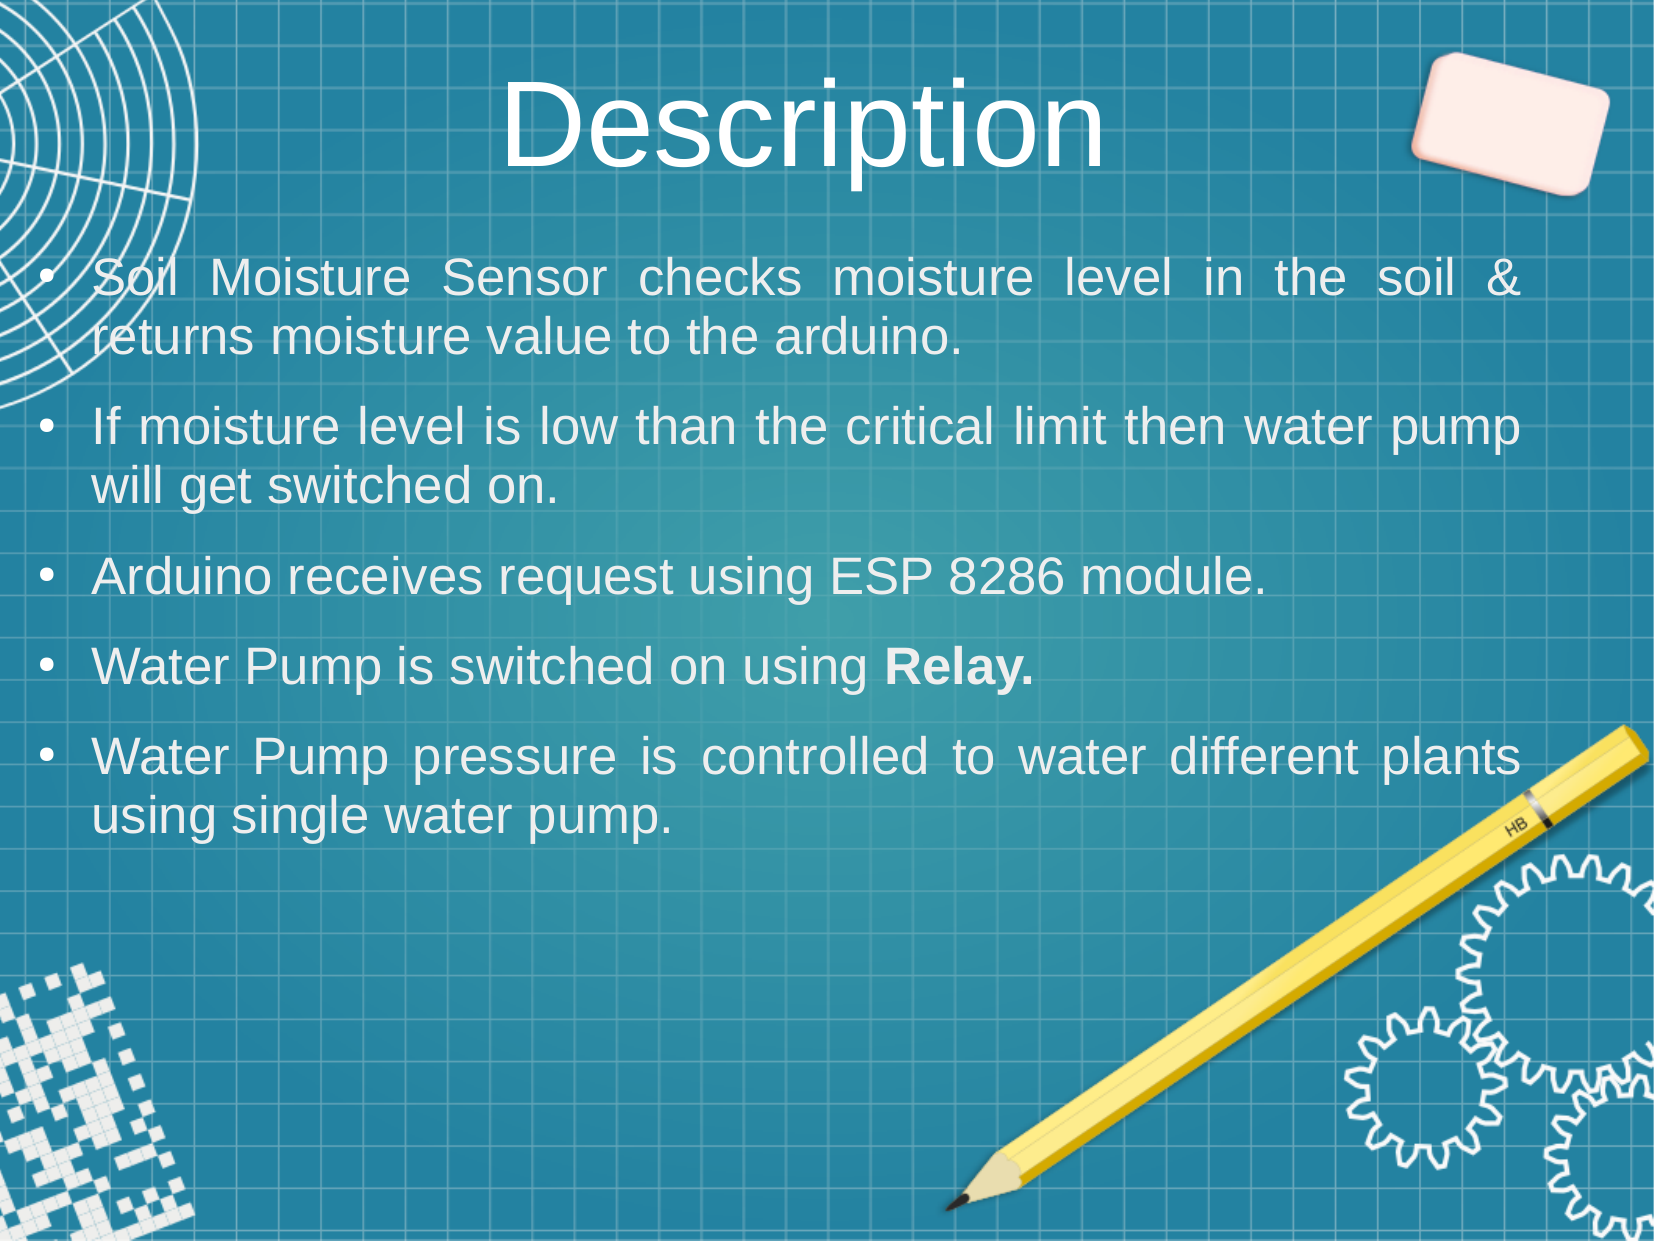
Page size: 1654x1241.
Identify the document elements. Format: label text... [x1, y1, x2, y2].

title Description [59, 23, 1548, 225]
picture [0, 0, 1654, 1241]
list Soil Moisture Sensor checks moisture level in the soil & returns moisture value to the arduino. If moisture level is low than the critical limit then water pump will get switched on. Arduino receives request using ESP 8286 module. Water Pump is switched on using Relay. Water Pump pressure is controlled to water different plants using single water pump. [35, 248, 1524, 851]
